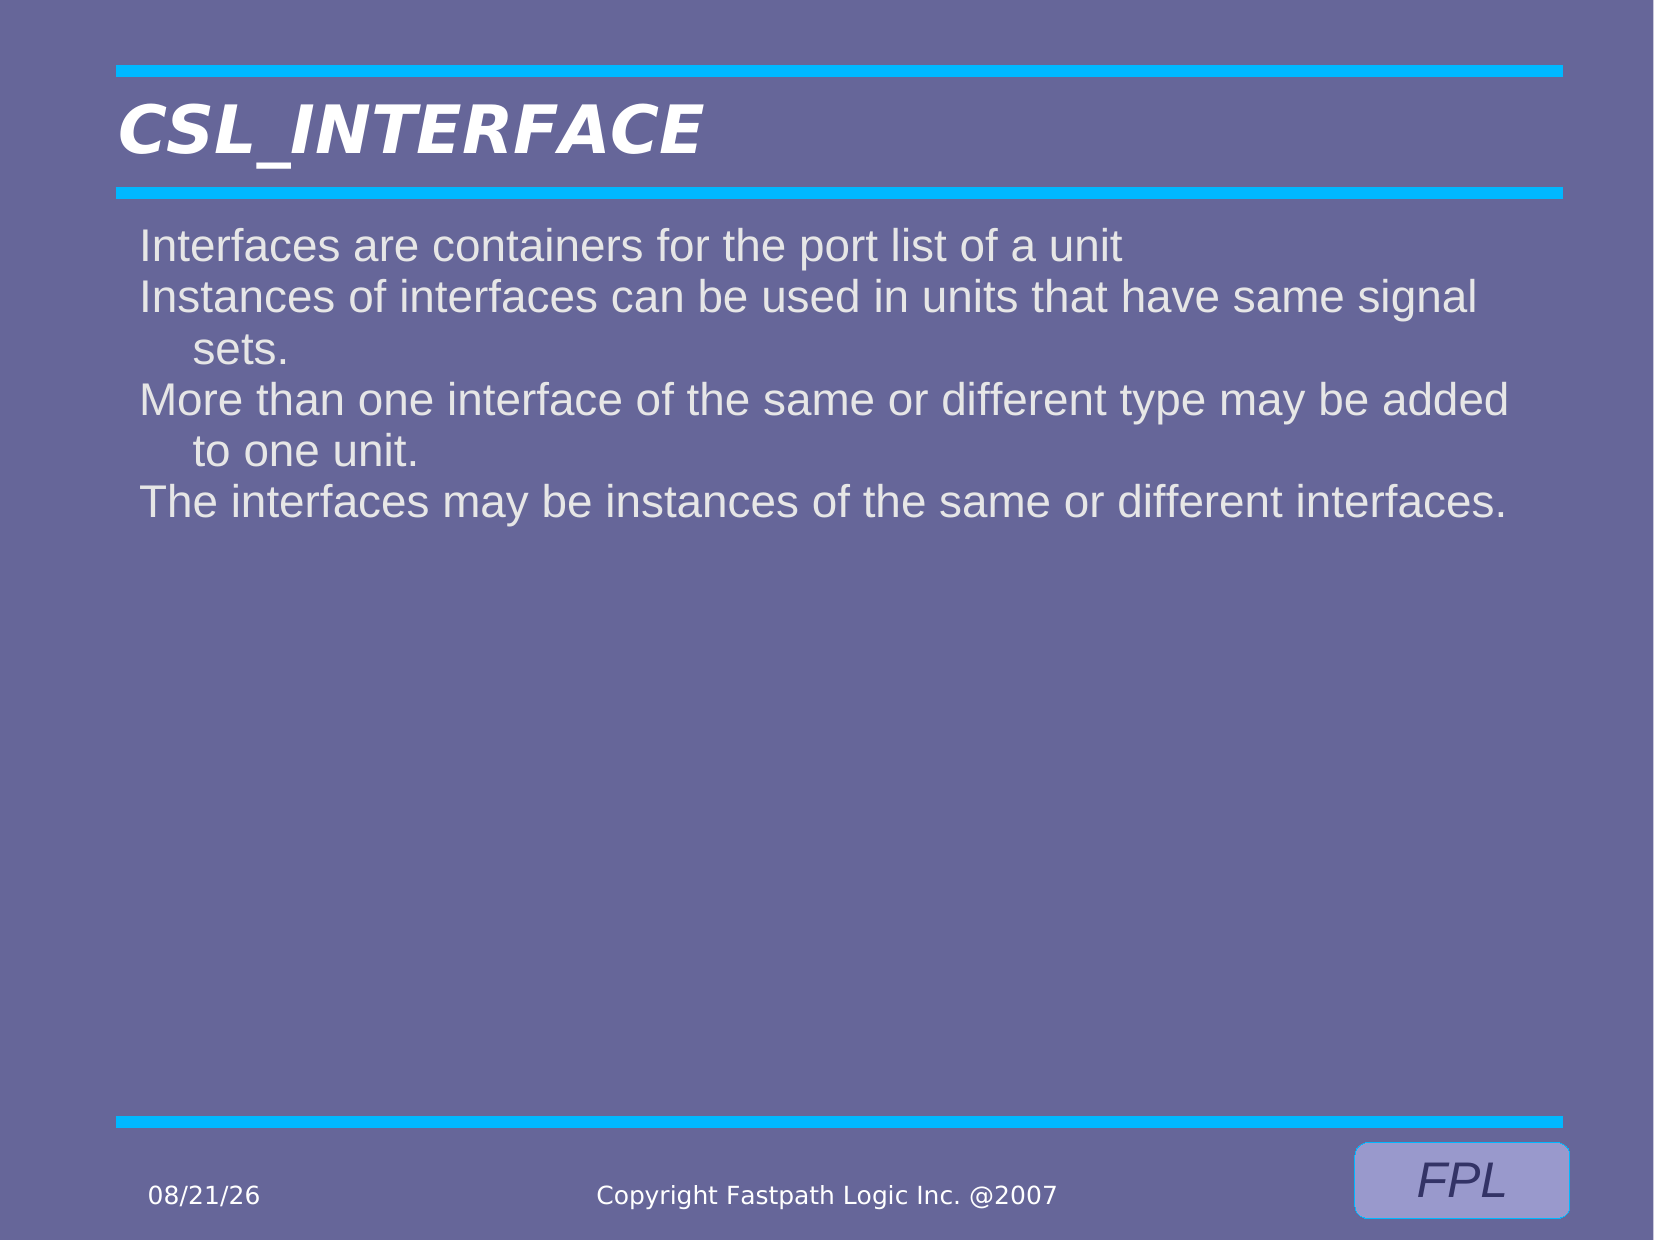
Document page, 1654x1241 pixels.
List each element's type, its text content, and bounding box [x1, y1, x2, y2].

list Interfaces are containers for the port list of a unit Instances of interfaces can be used in units that have same signal sets. More than one interface of the same or different type may be added to one unit. The interfaces may be instances of the same or different interfaces. [121, 220, 1561, 1133]
title CSL_INTERFACE [118, 41, 1531, 219]
